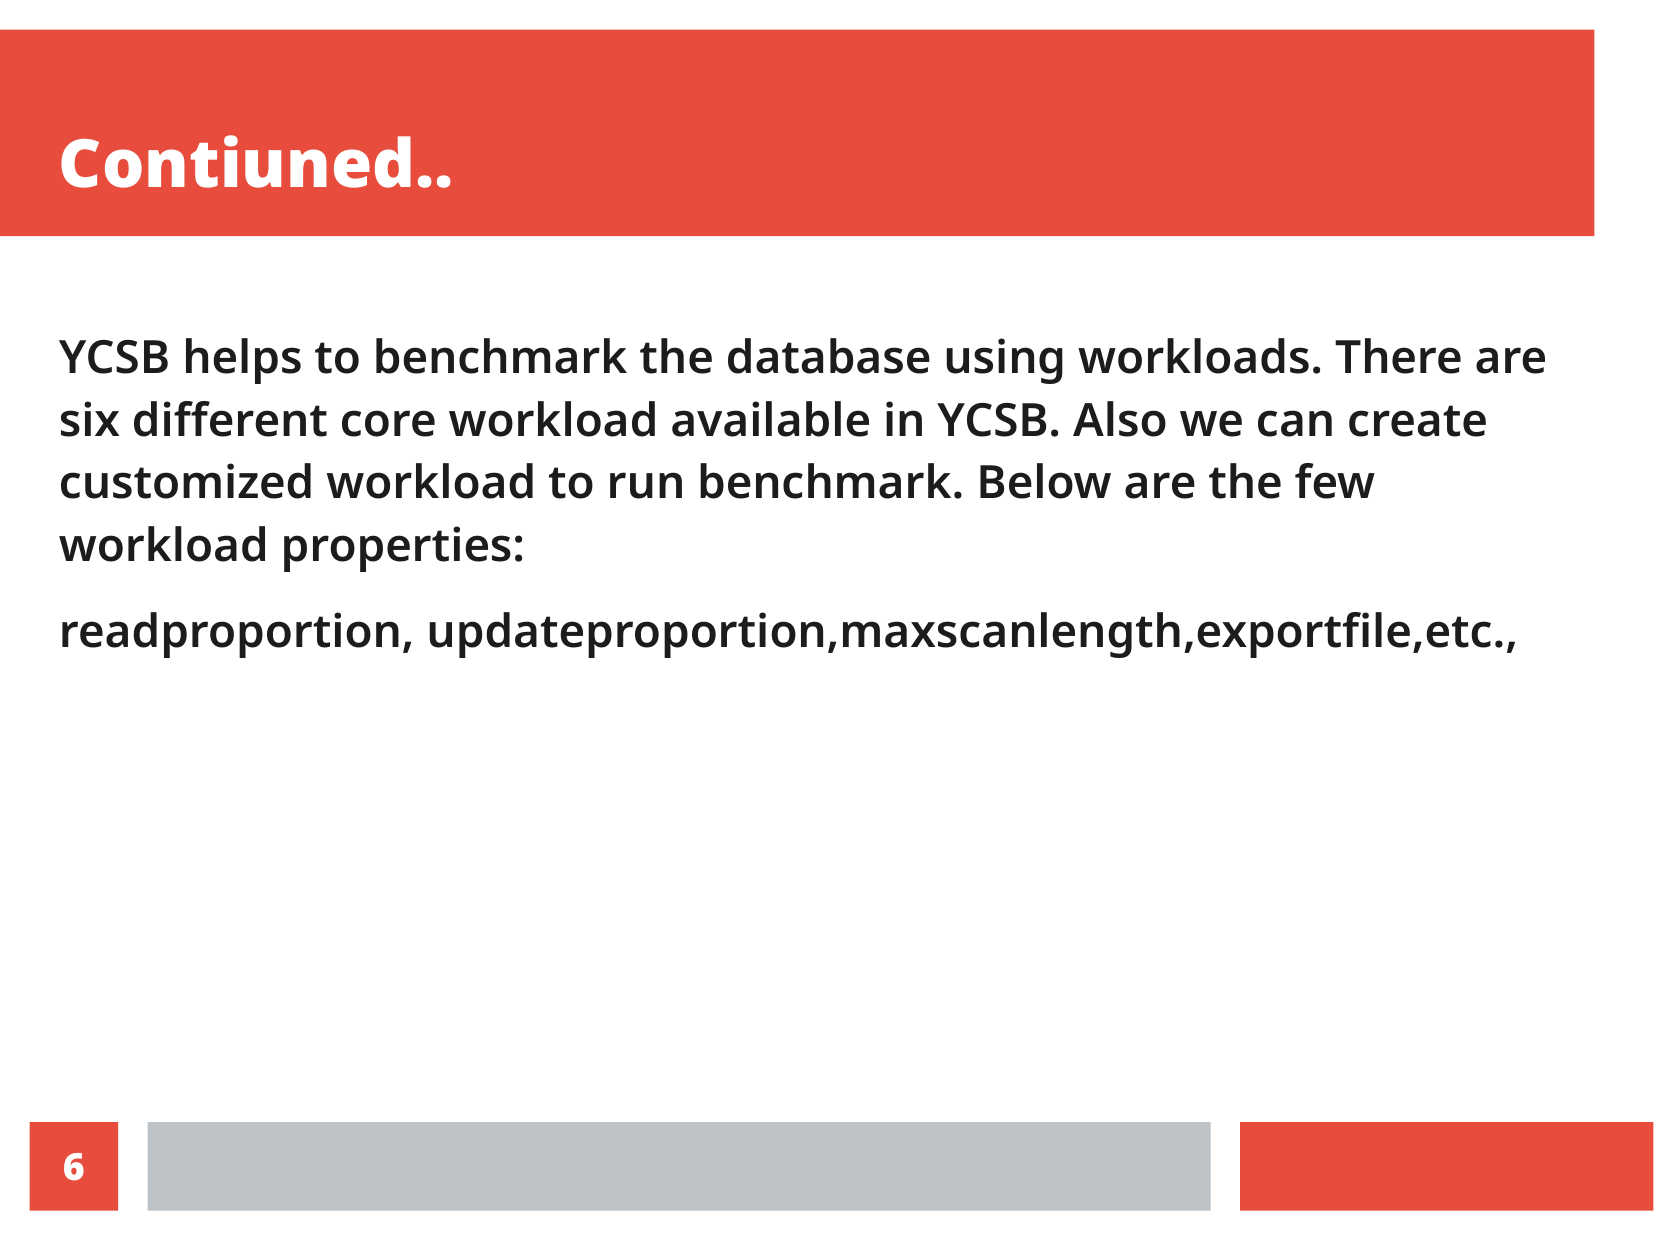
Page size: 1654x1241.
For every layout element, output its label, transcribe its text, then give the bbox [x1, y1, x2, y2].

title Contiuned.. [59, 59, 1595, 207]
list YCSB helps to benchmark the database using workloads. There are six different core workload available in YCSB. Also we can create customized workload to run benchmark. Below are the few workload properties: readproportion, updateproportion,maxscanlength,exportfile,etc., [59, 324, 1565, 1093]
